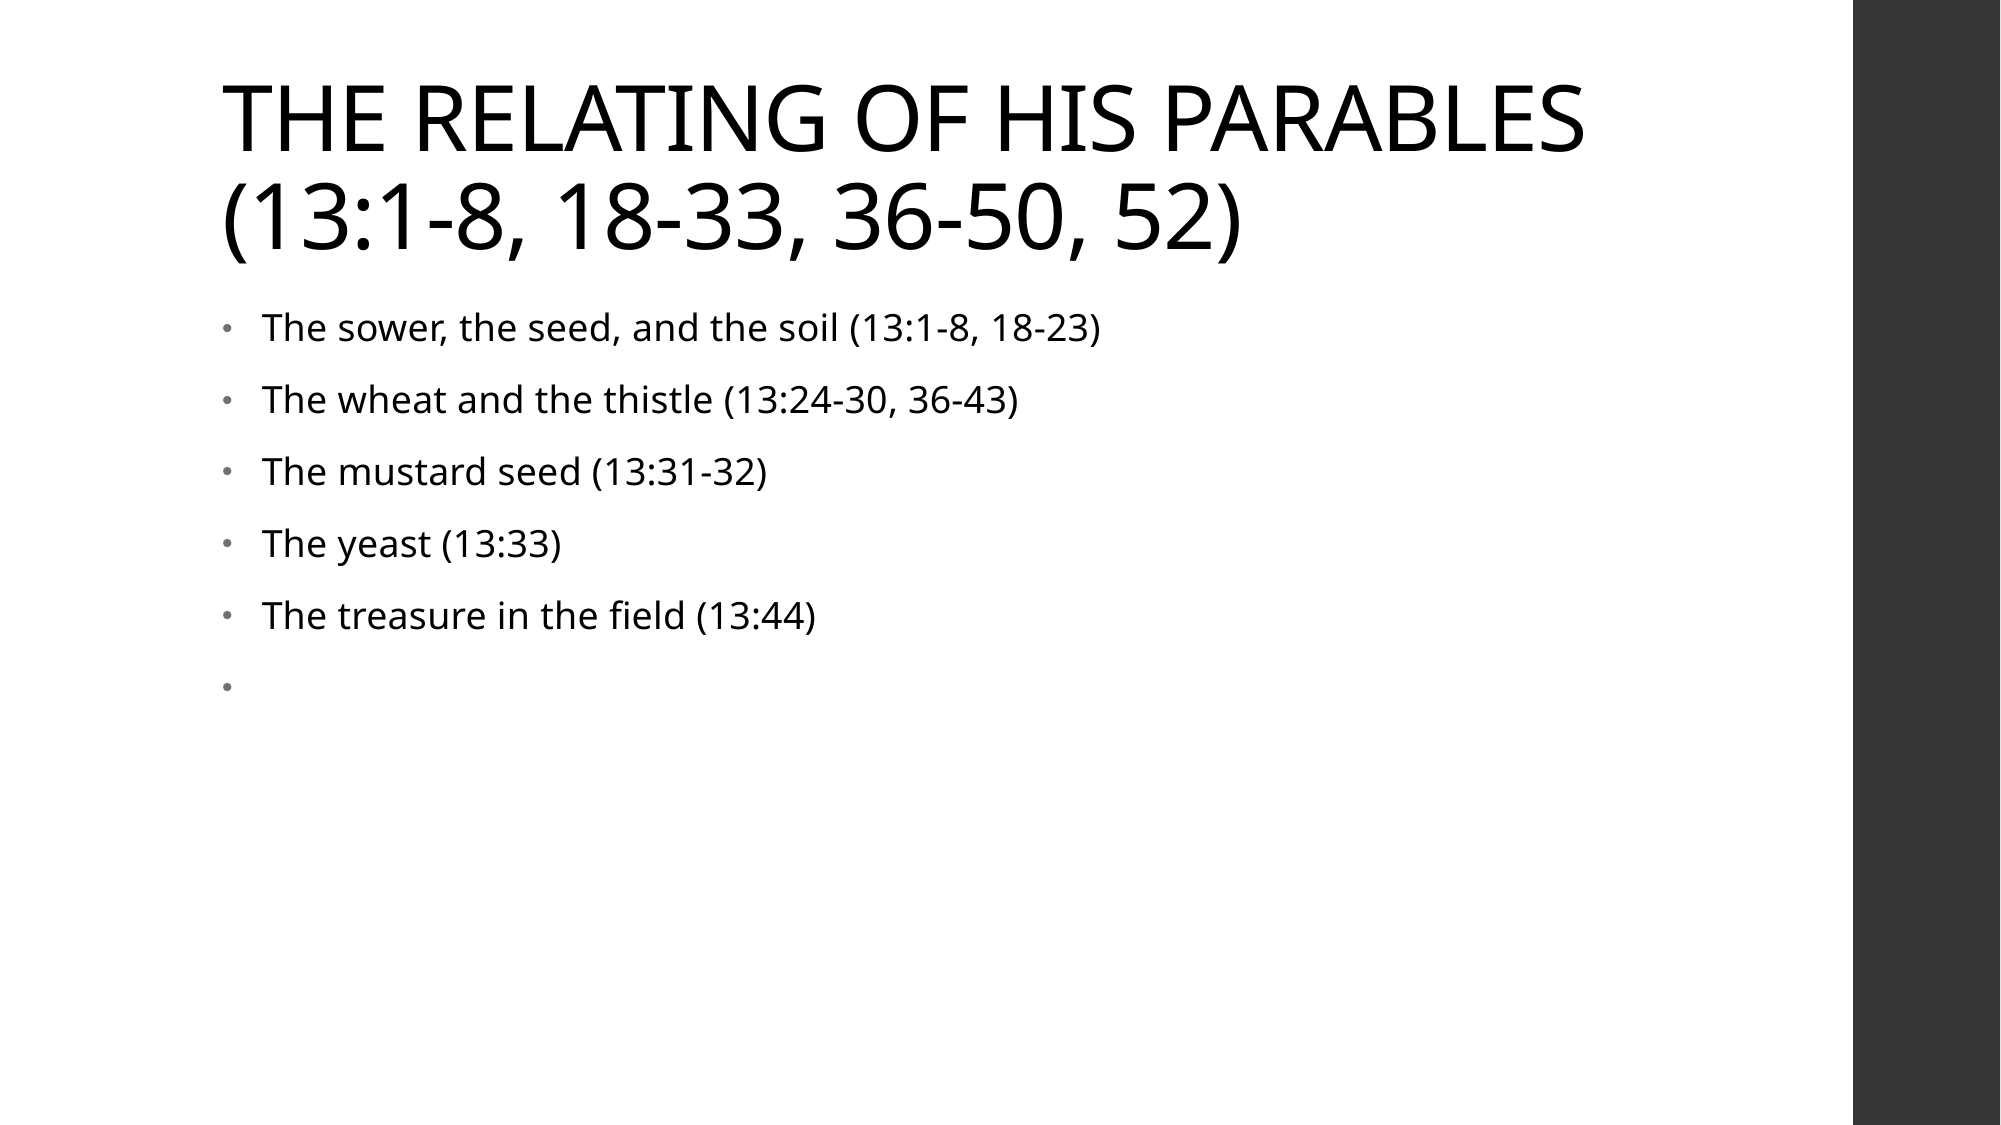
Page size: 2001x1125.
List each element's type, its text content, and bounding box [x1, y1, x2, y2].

list The sower, the seed, and the soil (13:1-8, 18-23) The wheat and the thistle (13:24-30, 36-43) The mustard seed (13:31-32) The yeast (13:33) The treasure in the field (13:44) [206, 299, 1617, 1014]
title THE RELATING OF HIS PARABLES (13:1-8, 18-33, 36-50, 52) [206, 60, 1797, 278]
